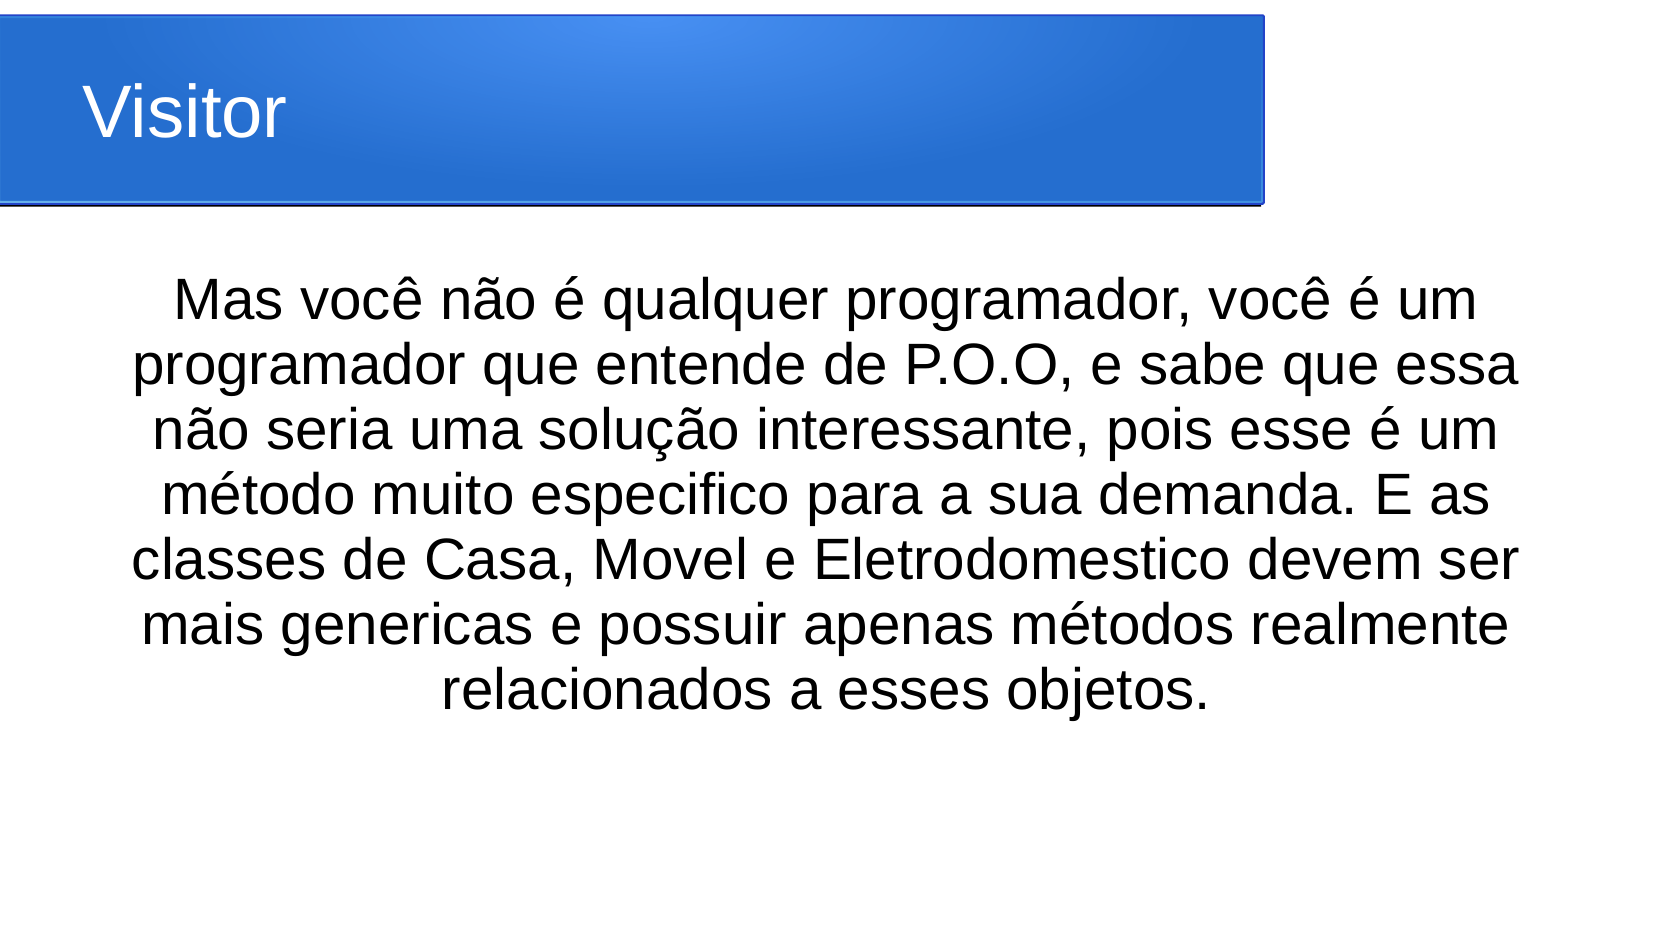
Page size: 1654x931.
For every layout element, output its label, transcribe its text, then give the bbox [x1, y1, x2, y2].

title Visitor [82, 35, 1235, 189]
subtitle Mas você não é qualquer programador, você é um programador que entende de P.O.O, e sabe que essa não seria uma solução interessante, pois esse é um método muito especifico para a sua demanda. E as classes de Casa, Movel e Eletrodomestico devem ser mais genericas e possuir apenas métodos realmente relacionados a esses objetos. [82, 224, 1571, 764]
